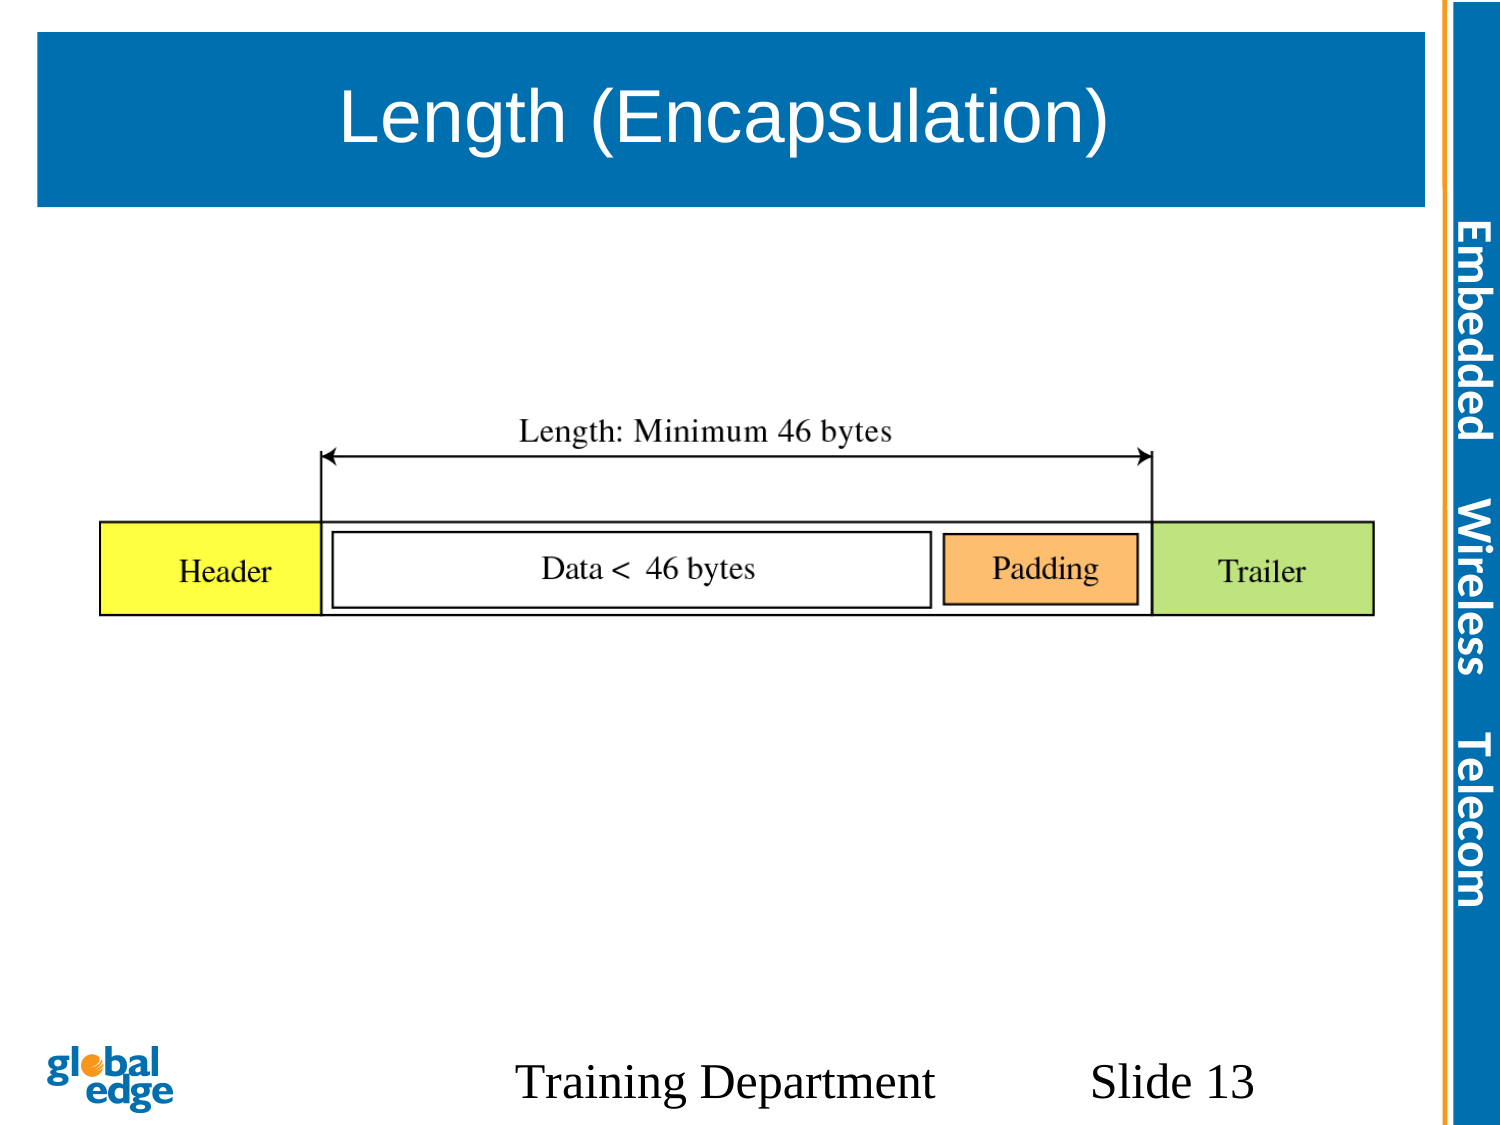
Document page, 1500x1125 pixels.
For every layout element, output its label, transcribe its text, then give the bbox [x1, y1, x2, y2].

picture [34, 1034, 185, 1125]
title Length (Encapsulation)‏ [88, 64, 1361, 162]
picture [99, 412, 1375, 617]
